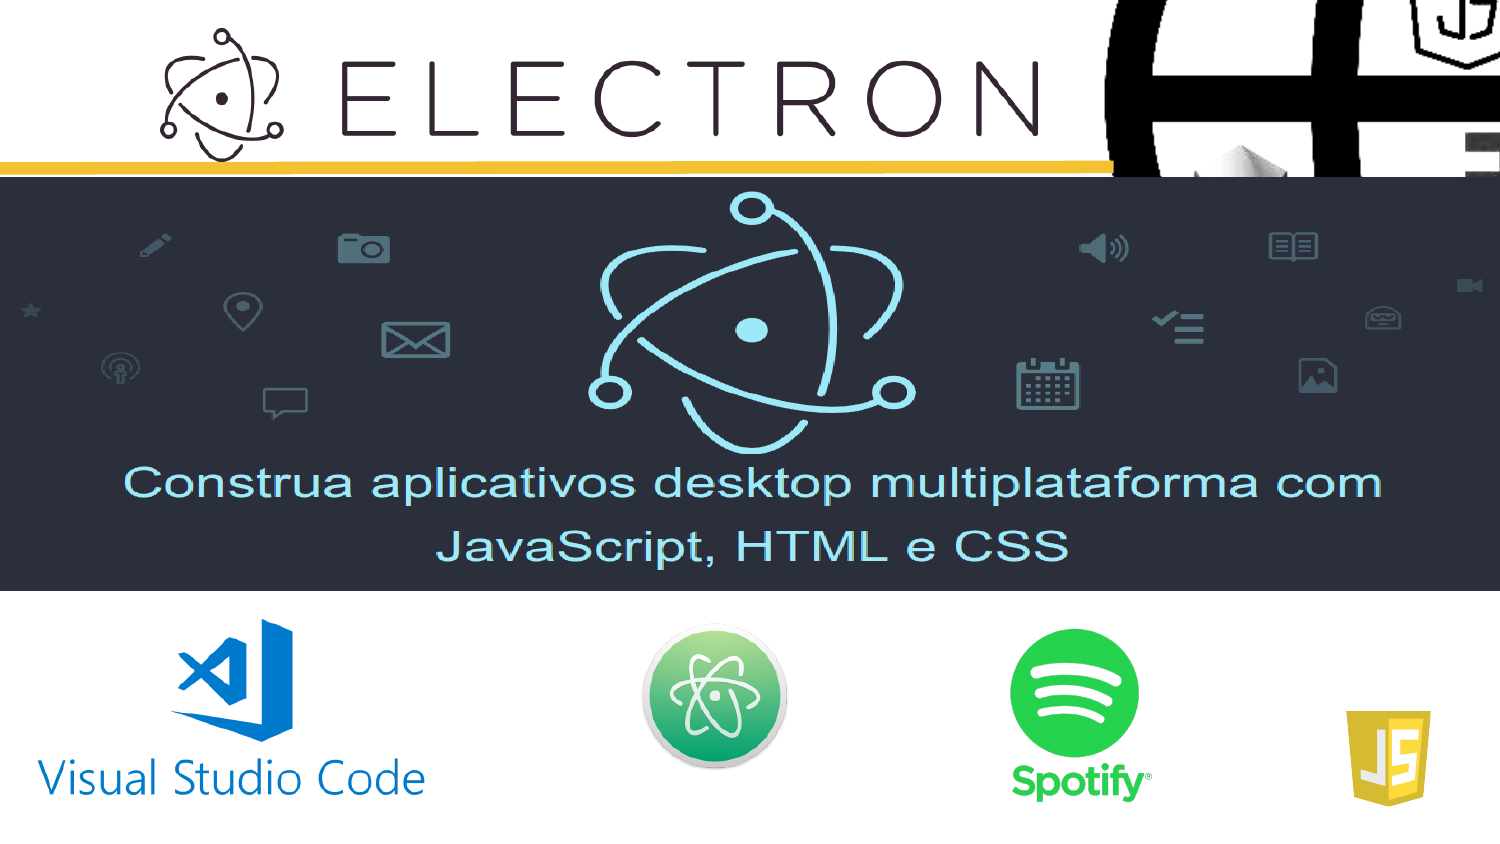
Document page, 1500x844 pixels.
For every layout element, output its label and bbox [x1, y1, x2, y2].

picture [633, 614, 796, 777]
picture [1346, 711, 1431, 807]
picture [6, 594, 455, 819]
picture [967, 610, 1184, 827]
picture [0, 0, 1500, 591]
